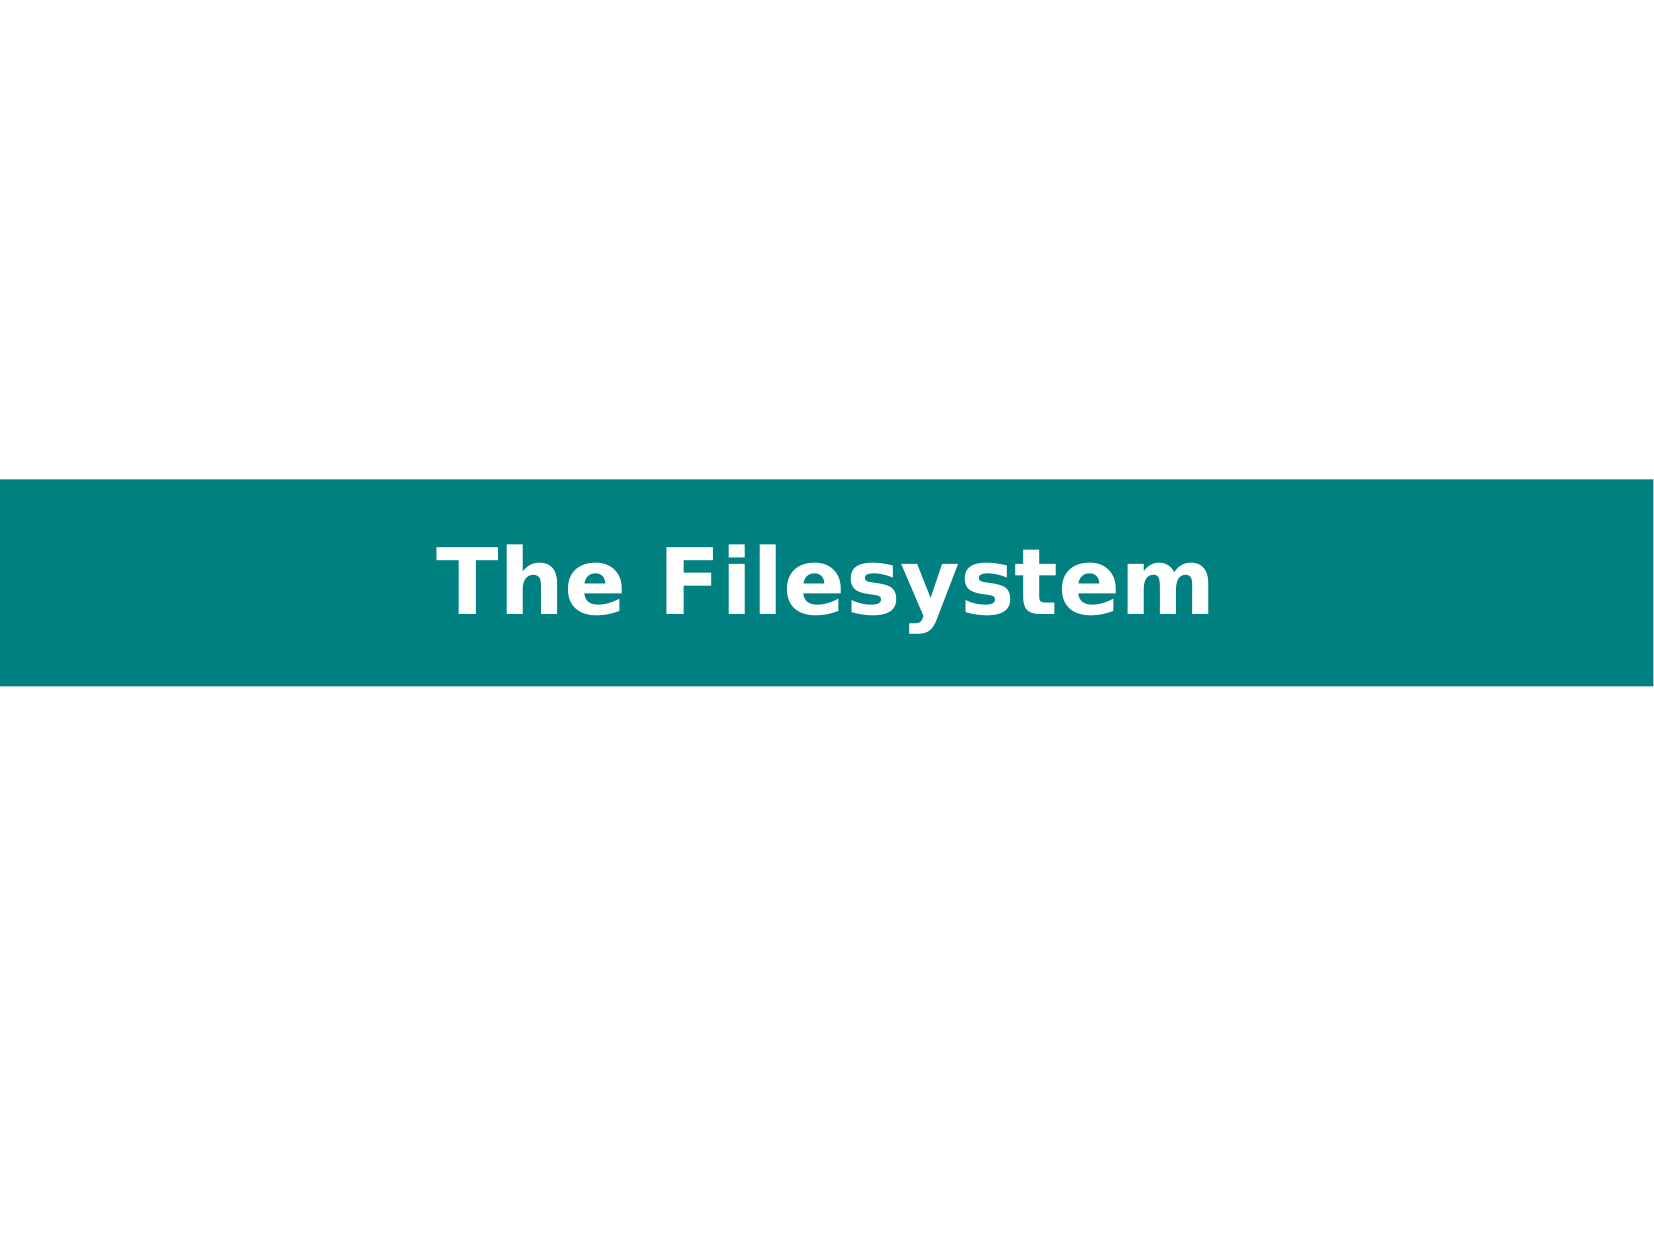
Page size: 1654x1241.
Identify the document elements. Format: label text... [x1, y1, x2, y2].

title The Filesystem [0, 479, 1654, 687]
